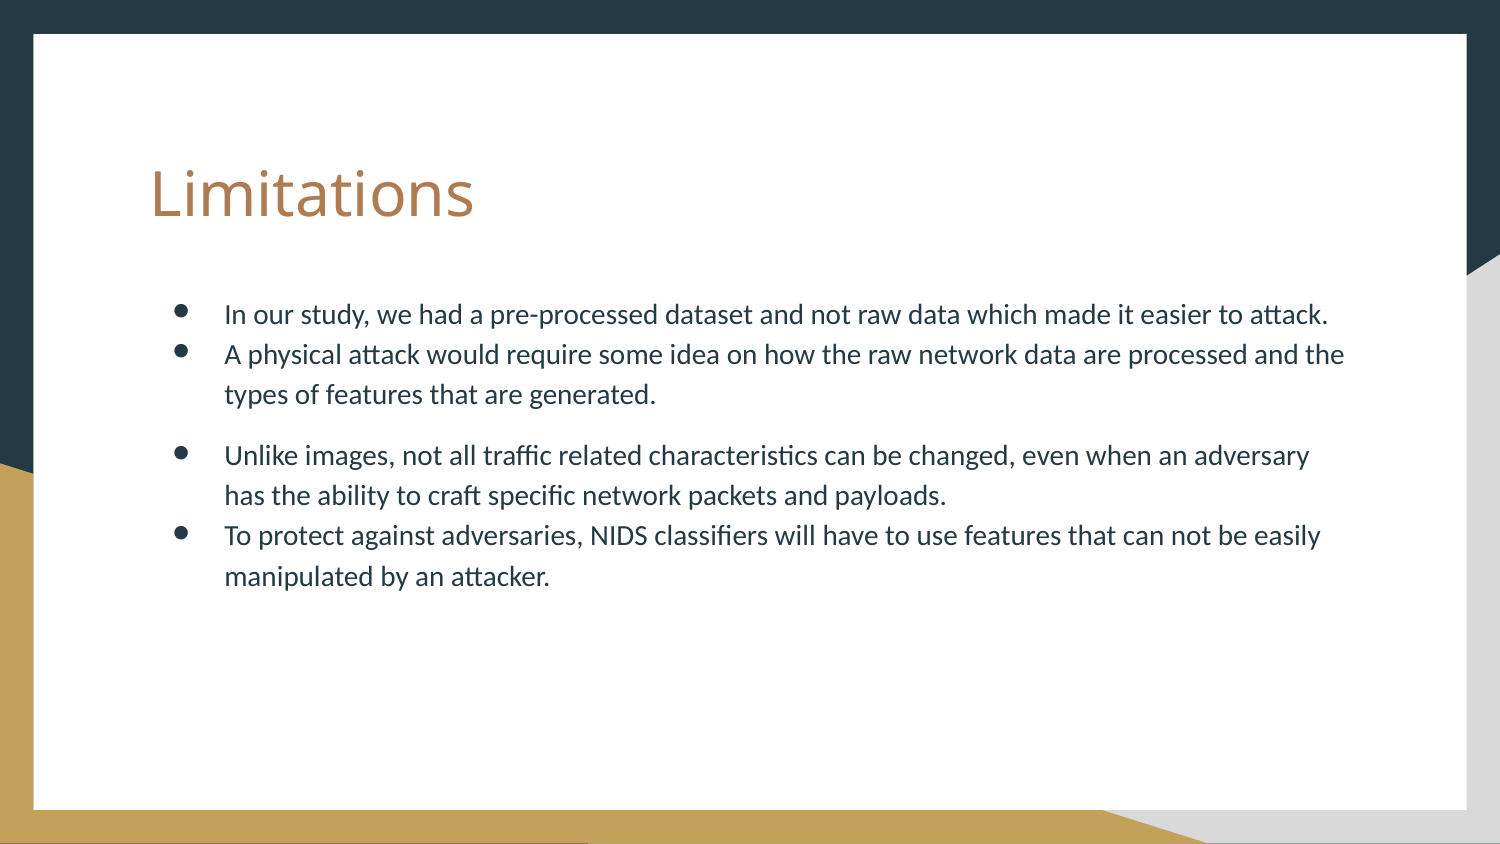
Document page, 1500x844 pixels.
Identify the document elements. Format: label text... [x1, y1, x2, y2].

list In our study, we had a pre-processed dataset and not raw data which made it easier to attack. A physical attack would require some idea on how the raw network data are processed and the types of features that are generated. Unlike images, not all traffic related characteristics can be changed, even when an adversary has the ability to craft specific network packets and payloads. To protect against adversaries, NIDS classifiers will have to use features that can not be easily manipulated by an attacker. [134, 274, 1366, 677]
title Limitations [134, 138, 1366, 274]
